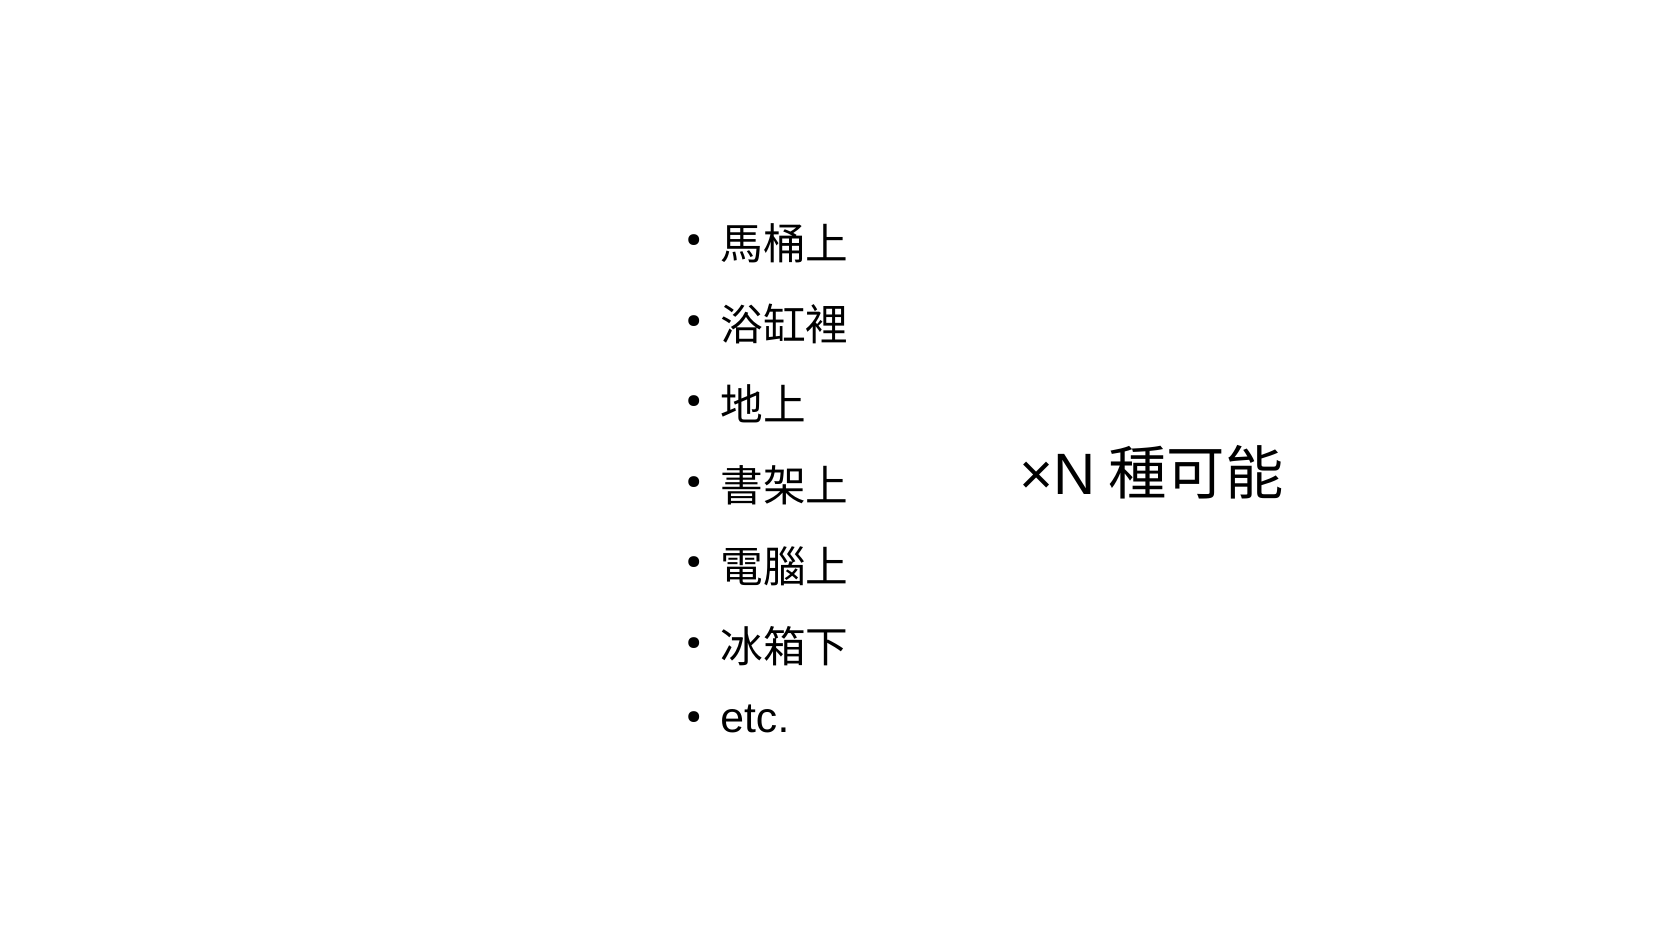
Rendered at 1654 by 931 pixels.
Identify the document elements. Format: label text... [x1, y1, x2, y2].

text_box ×N種可能 [1005, 420, 1366, 571]
list 馬桶上 浴缸裡 地上 書架上 電腦上 冰箱下 etc. [675, 210, 1028, 750]
